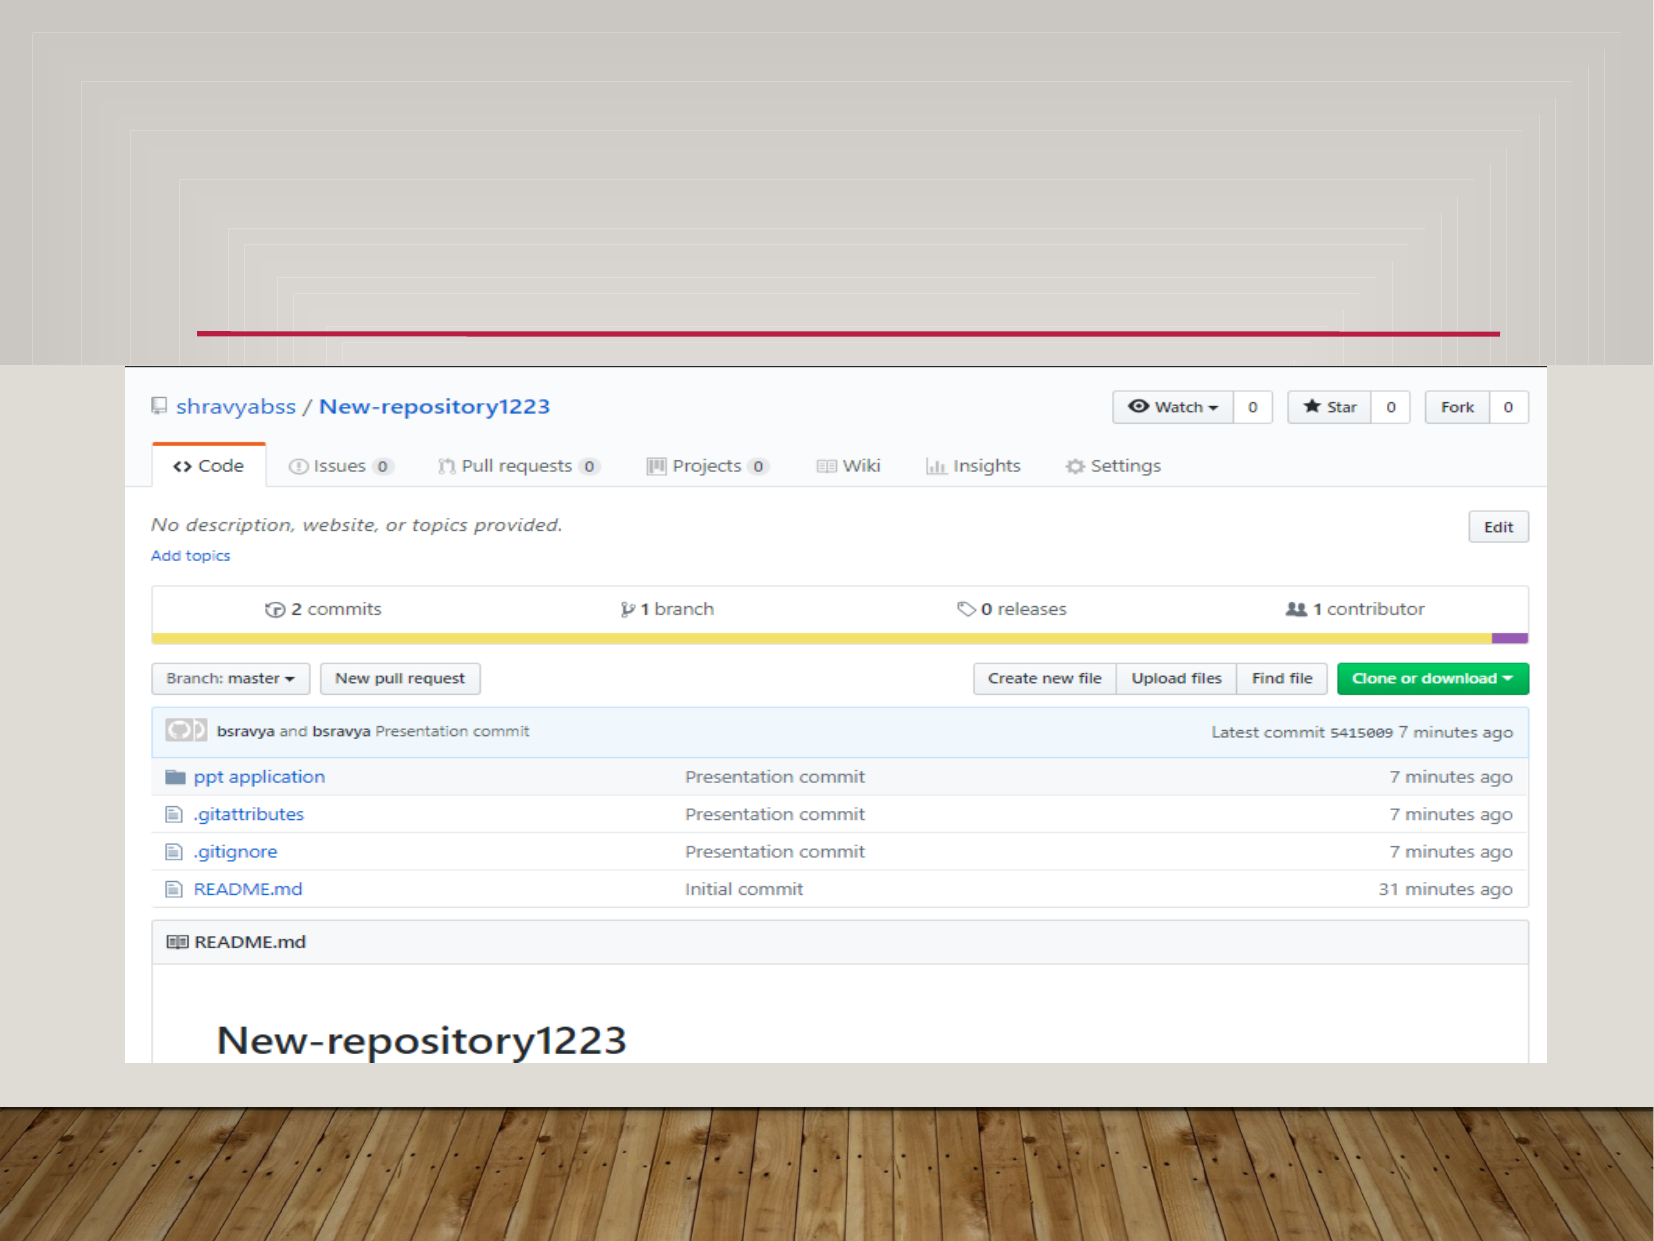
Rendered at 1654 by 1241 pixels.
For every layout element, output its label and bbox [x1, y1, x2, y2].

picture [125, 366, 1547, 1063]
picture [0, 1107, 1654, 1241]
